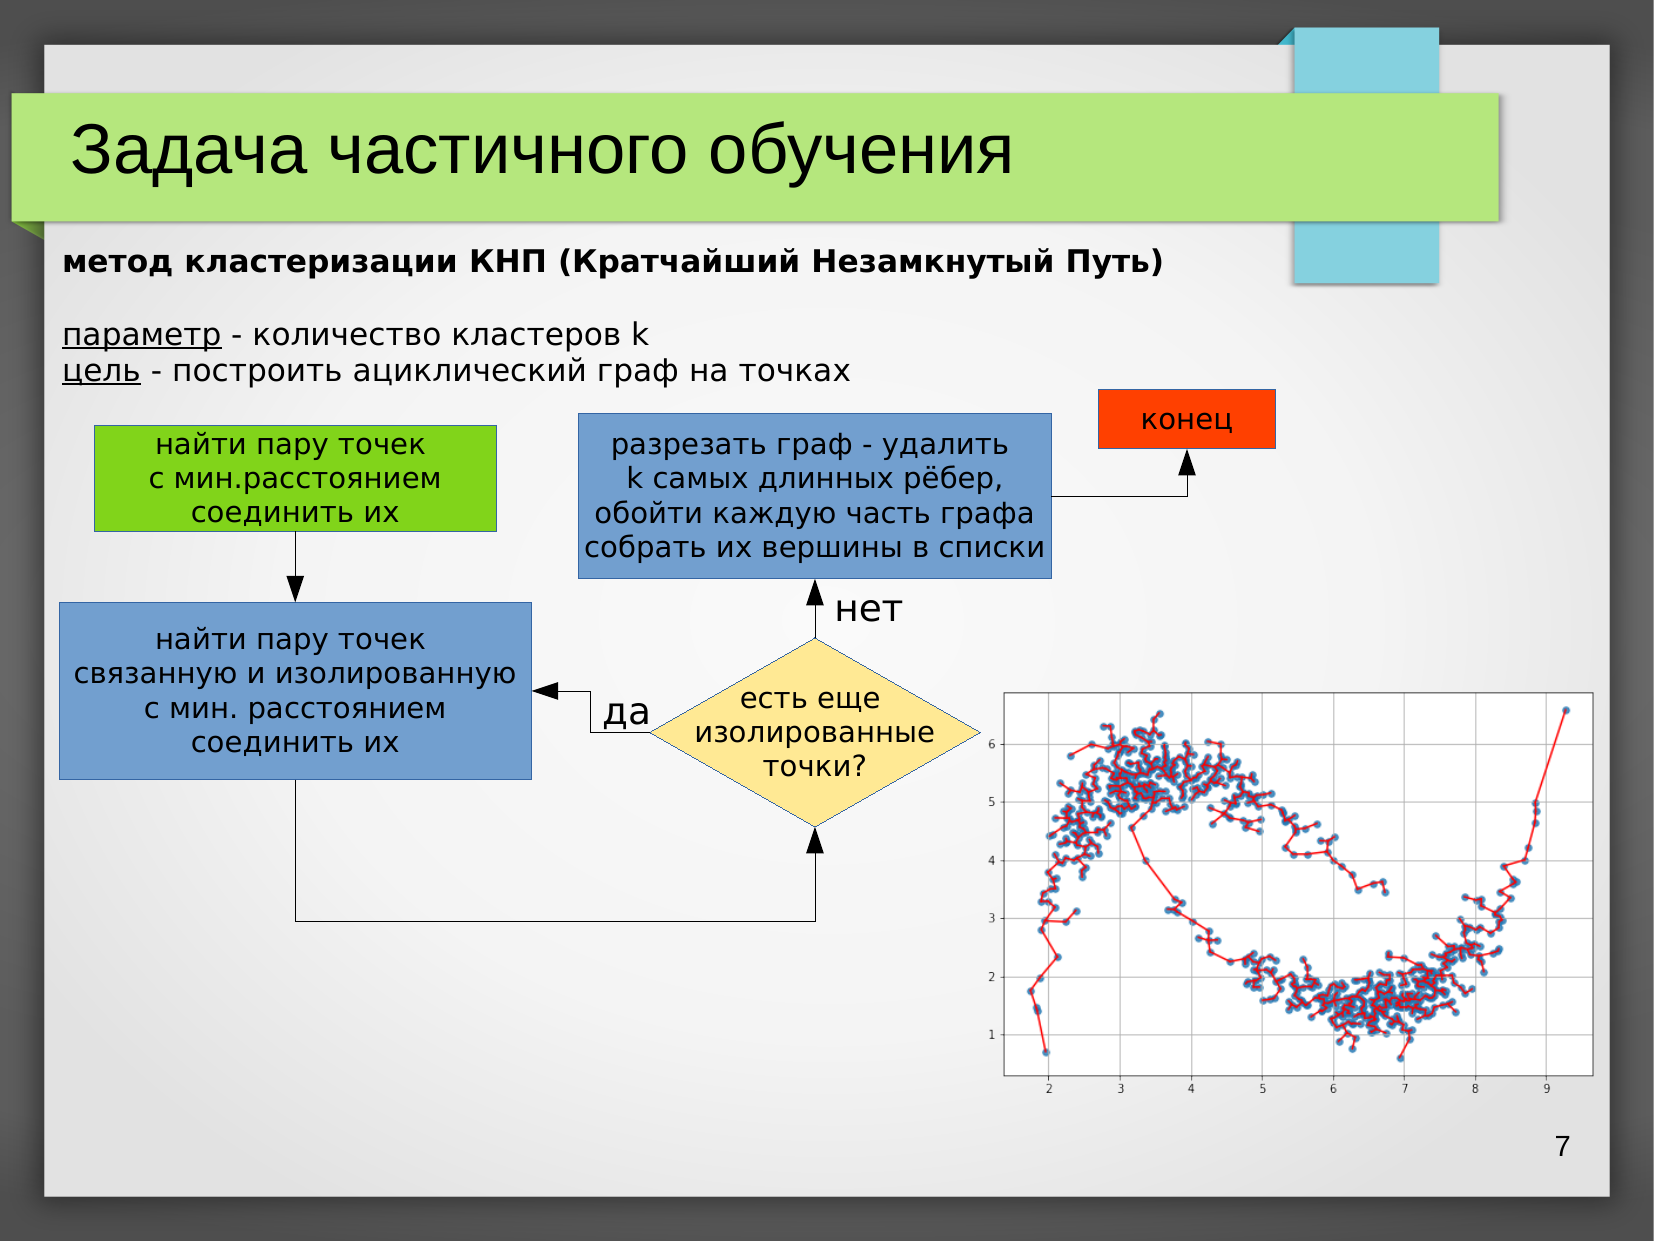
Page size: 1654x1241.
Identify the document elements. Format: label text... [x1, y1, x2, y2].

text_box метод кластеризации КНП (Кратчайший Незамкнутый Путь) параметр - количество кластеров k цель - построить ациклический граф на точках [47, 236, 1418, 426]
text_box есть еще изолированные точки? [650, 637, 981, 827]
text_box найти пару точек связанную и изолированную с мин. расстоянием соединить их [59, 602, 532, 780]
text_box конец [1098, 389, 1276, 449]
picture [0, 0, 1654, 1241]
text_box найти пару точек с мин.расстоянием соединить их [94, 425, 497, 532]
text_box разрезать граф - удалить k самых длинных рёбер, обойти каждую часть графа собрать их вершины в списки [578, 413, 1052, 579]
title Задача частичного обучения [70, 109, 1134, 190]
